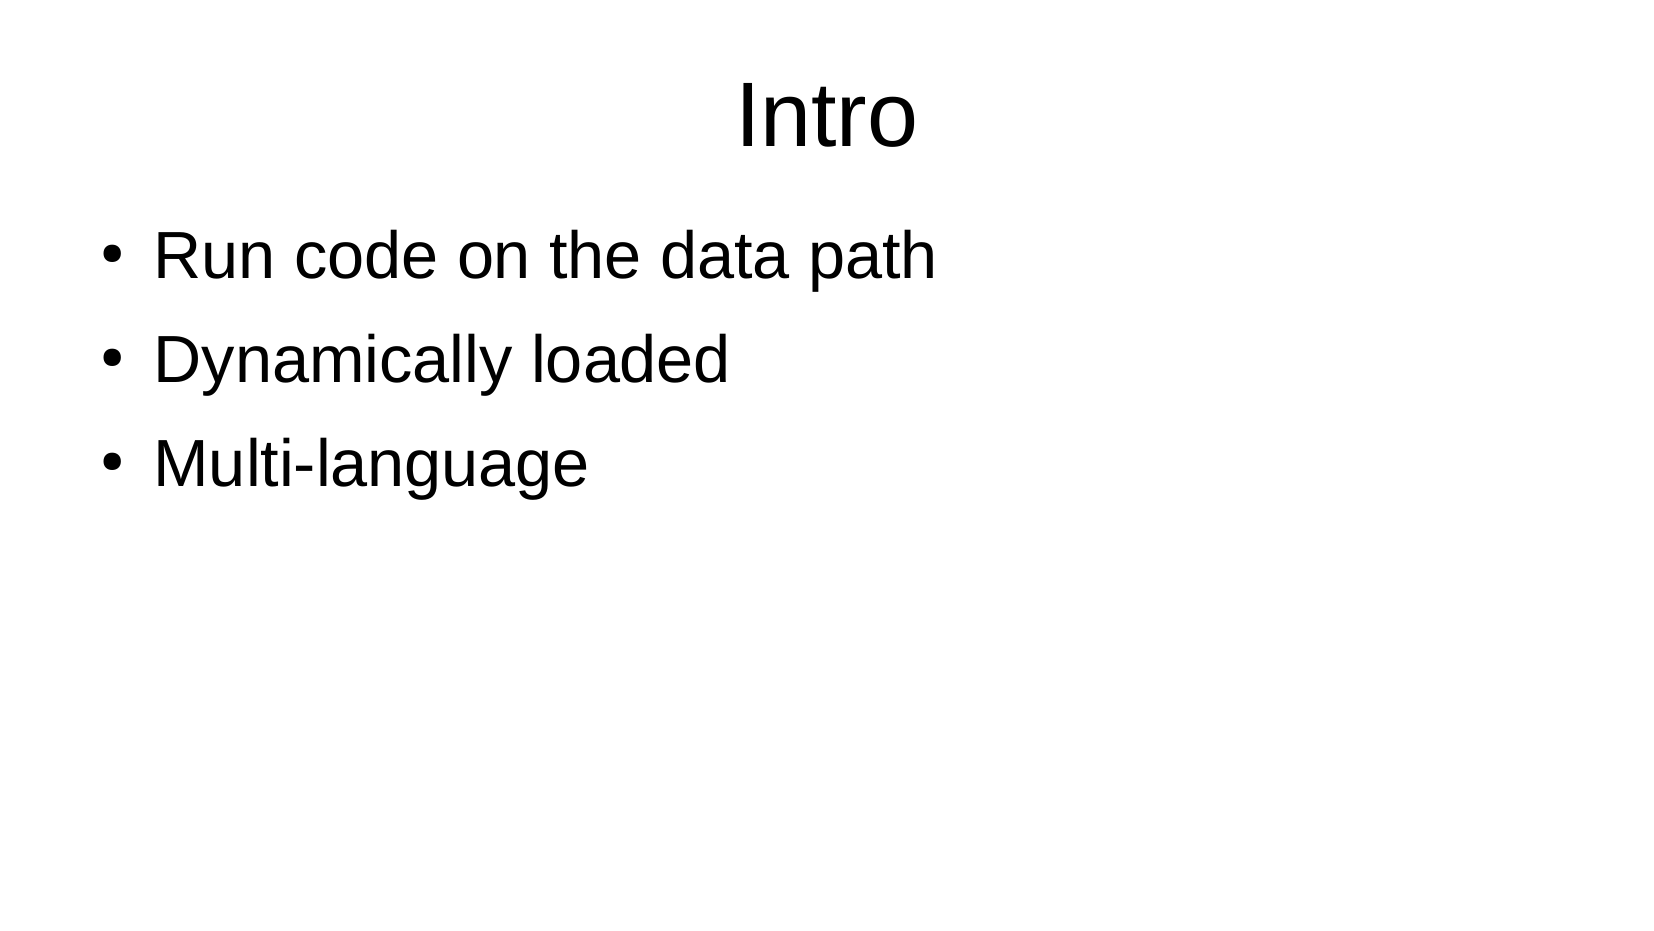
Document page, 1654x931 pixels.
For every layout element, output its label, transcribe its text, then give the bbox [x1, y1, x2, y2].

title Intro [82, 37, 1571, 193]
list Run code on the data path Dynamically loaded Multi-language [82, 217, 1571, 758]
